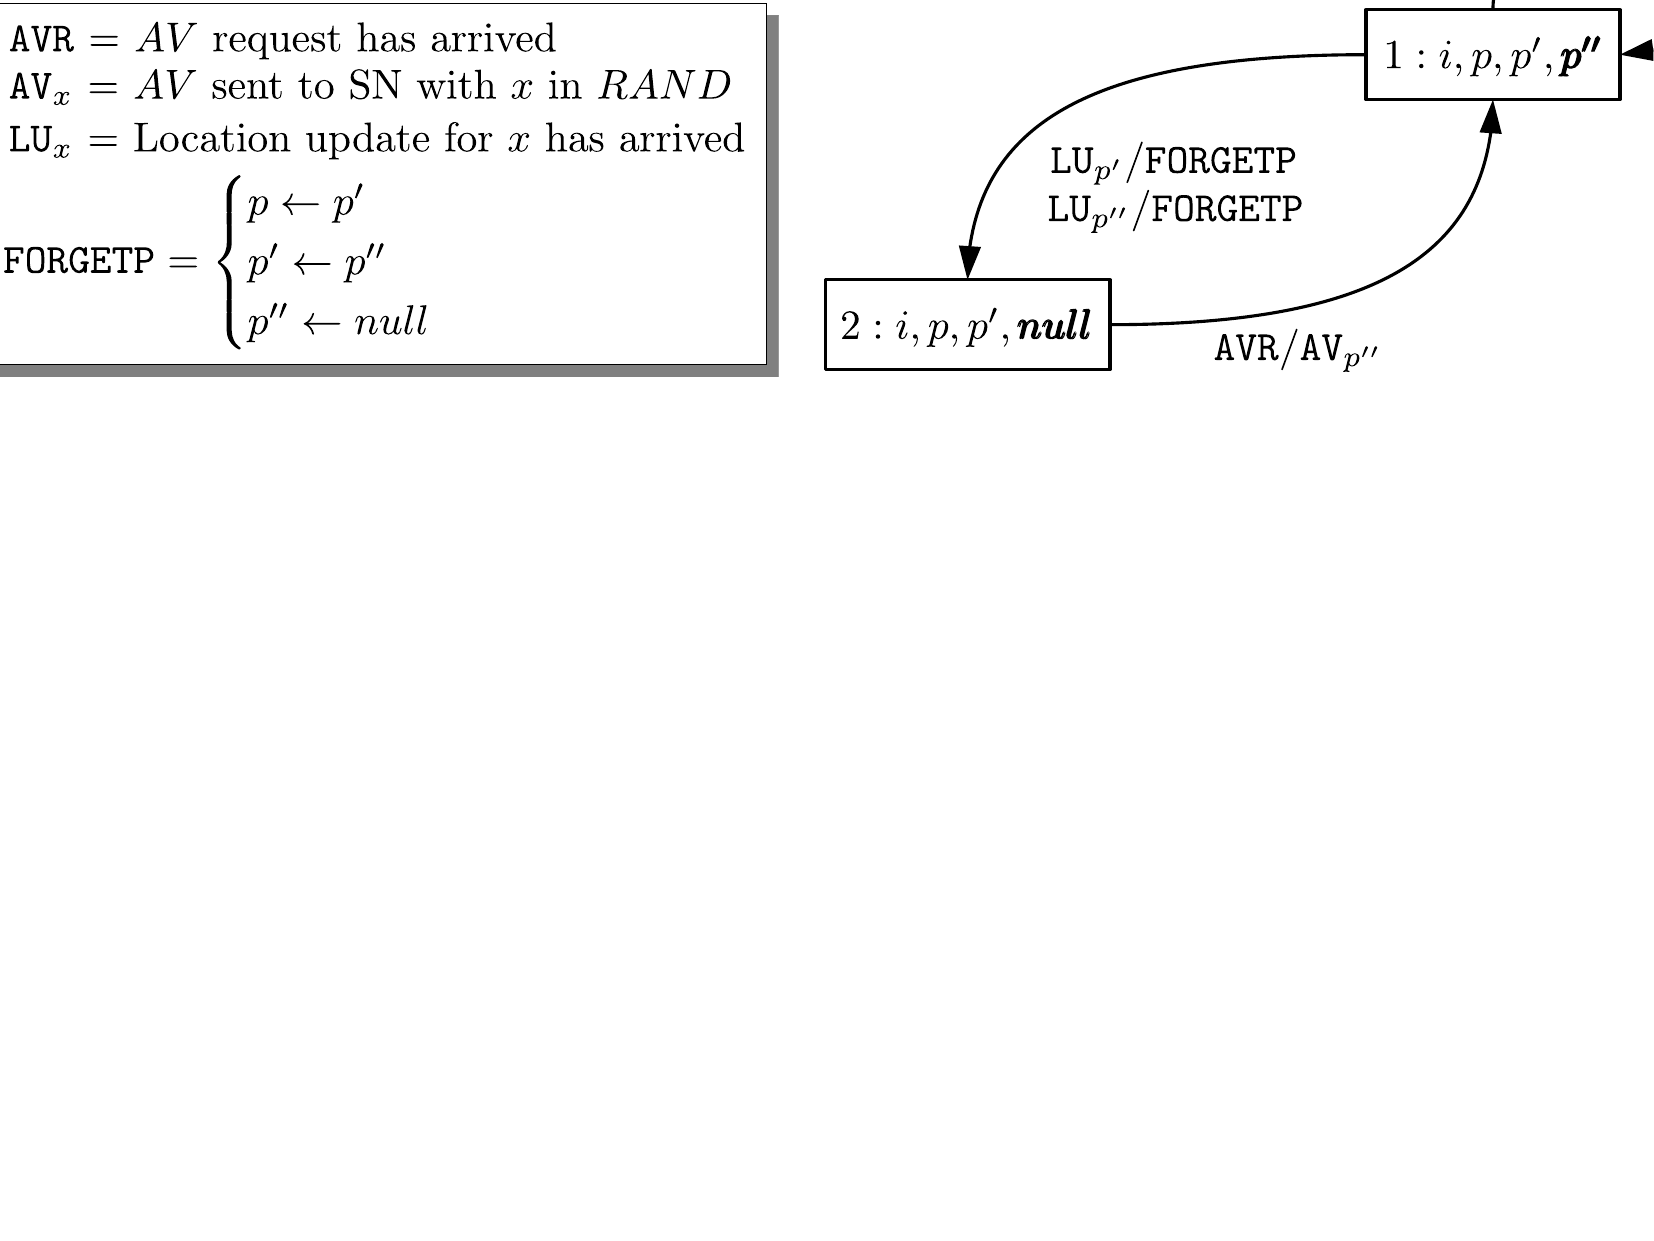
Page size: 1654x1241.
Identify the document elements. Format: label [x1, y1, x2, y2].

text_box [0, 3, 767, 365]
text_box [1050, 141, 1297, 185]
text_box [1213, 328, 1379, 372]
text_box [825, 279, 1111, 370]
text_box [1047, 189, 1304, 233]
text_box [1365, 9, 1621, 100]
